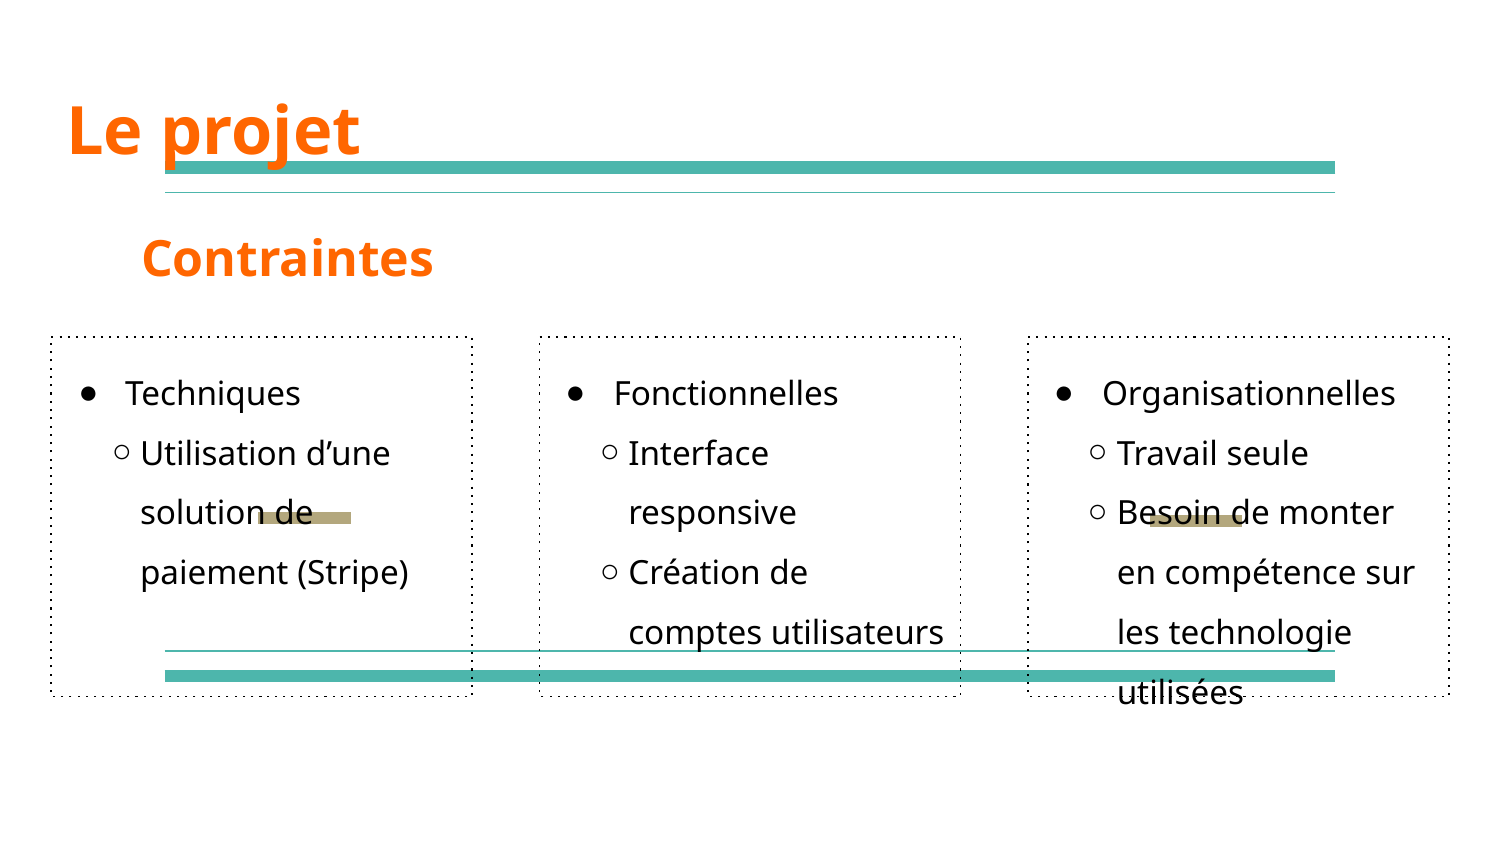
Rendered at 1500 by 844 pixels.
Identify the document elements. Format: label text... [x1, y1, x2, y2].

title Le projet [51, 72, 1449, 189]
title Contraintes [51, 211, 1449, 293]
list Fonctionnelles Interface responsive Création de comptes utilisateurs [539, 336, 961, 697]
list Techniques Utilisation d’une solution de paiement (Stripe) [51, 336, 472, 697]
list Organisationnelles Travail seule Besoin de monter en compétence sur les technologie utilisées [1028, 336, 1449, 697]
